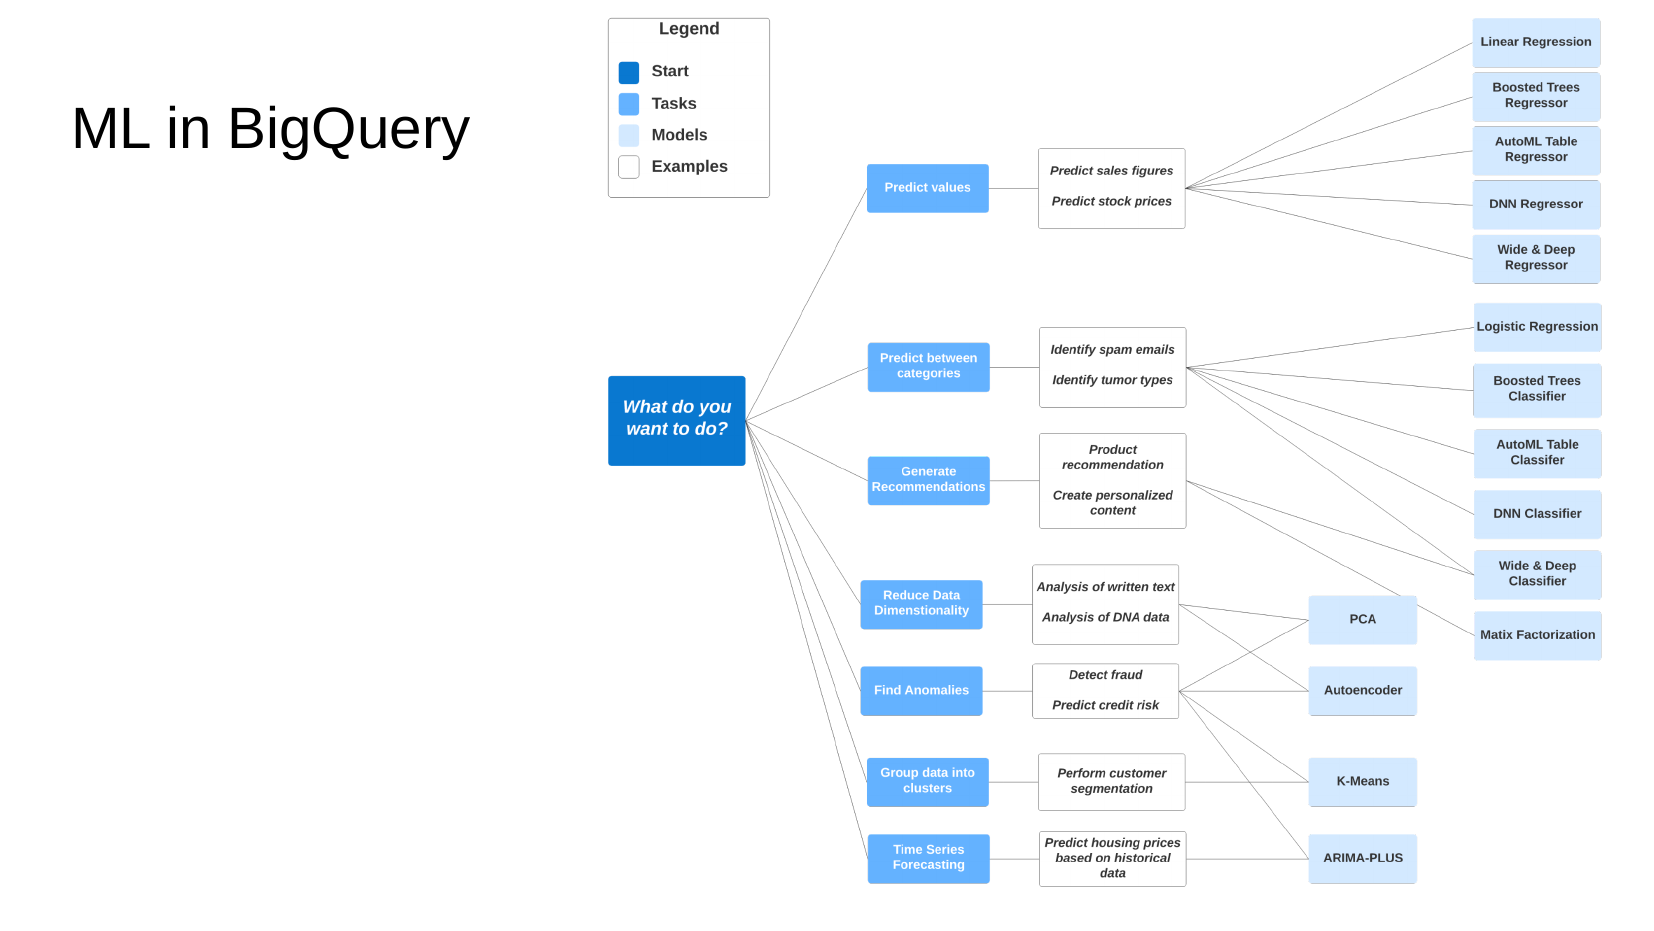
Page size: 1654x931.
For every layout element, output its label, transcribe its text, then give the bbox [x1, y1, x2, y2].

title ML in BigQuery [56, 80, 600, 184]
picture [600, 10, 1609, 894]
